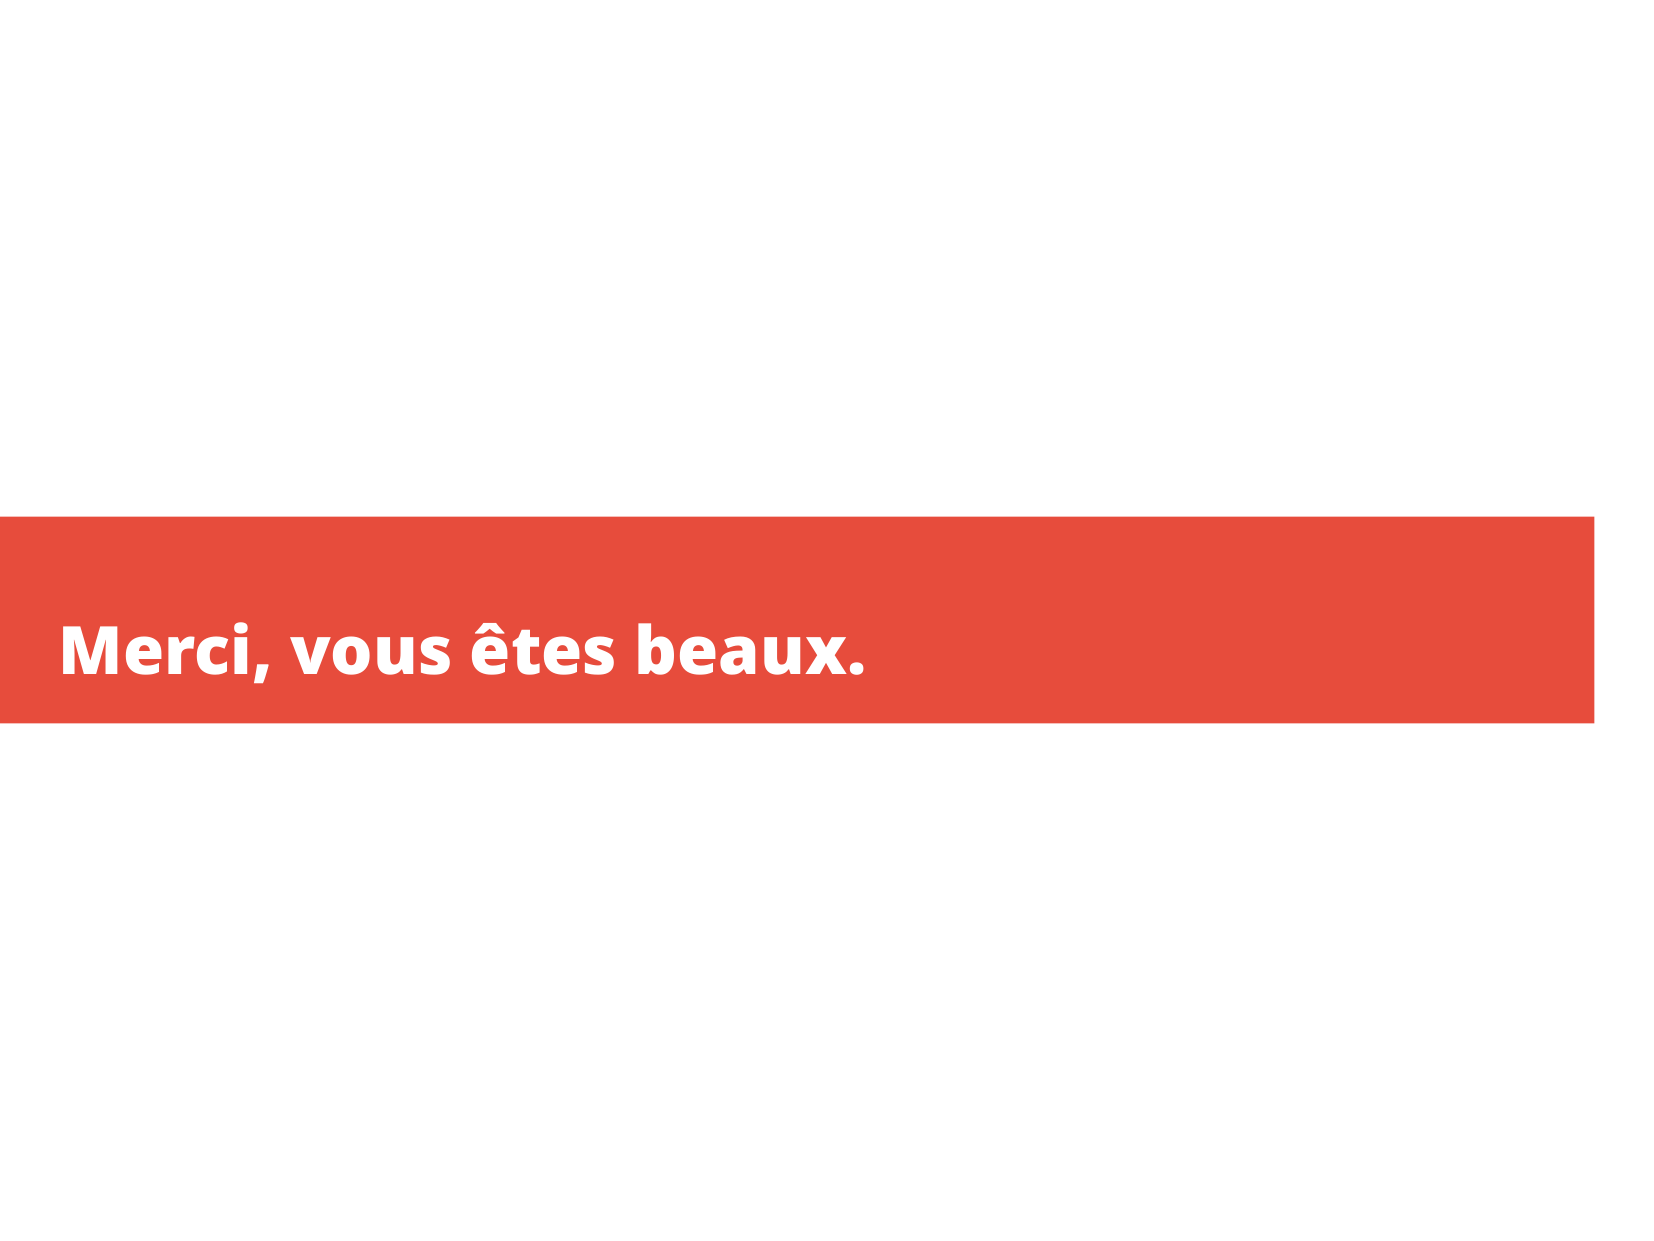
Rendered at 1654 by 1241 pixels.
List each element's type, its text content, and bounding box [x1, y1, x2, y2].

title Merci, vous êtes beaux. [59, 546, 1595, 694]
